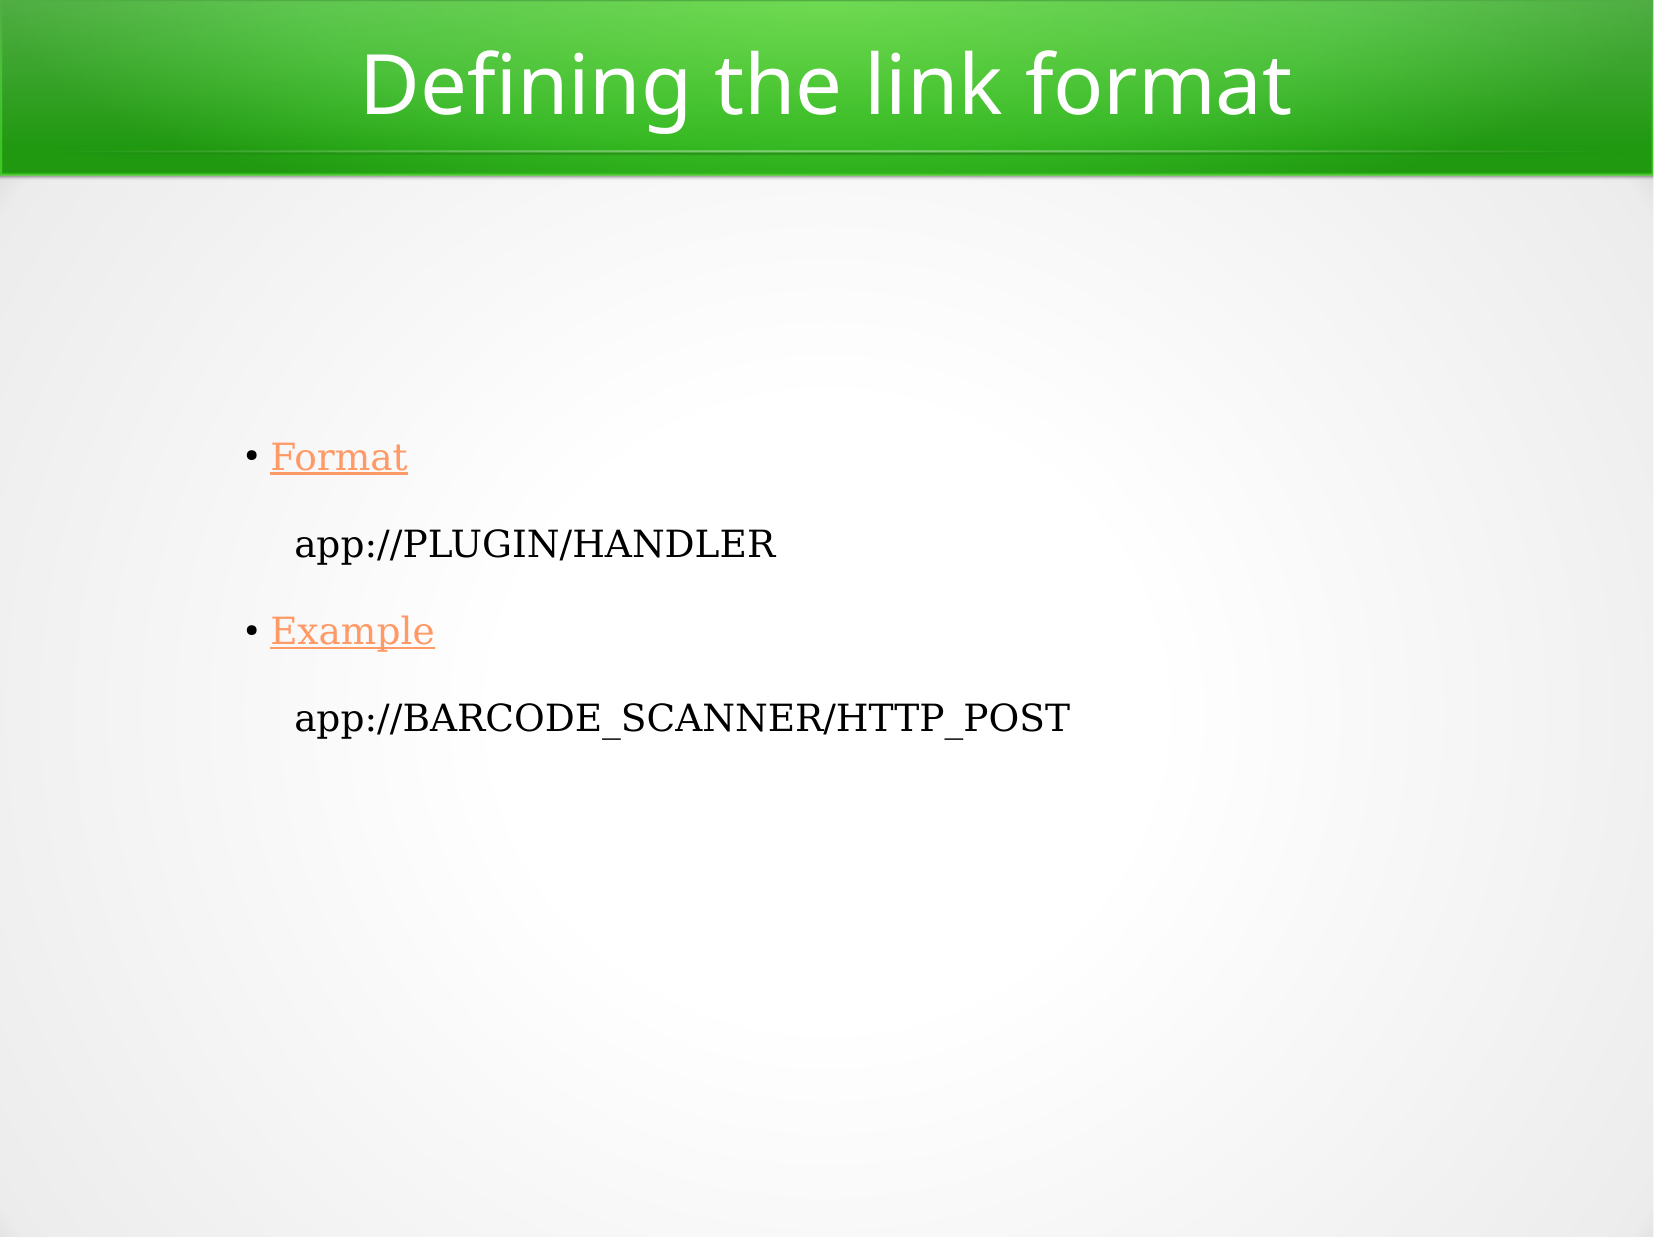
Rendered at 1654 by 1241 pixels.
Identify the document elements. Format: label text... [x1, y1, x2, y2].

title Defining the link format [82, 0, 1571, 191]
picture [0, 0, 1654, 1237]
text_box Format app://PLUGIN/HANDLER Example app://BARCODE_SCANNER/HTTP_POST [230, 427, 1406, 830]
